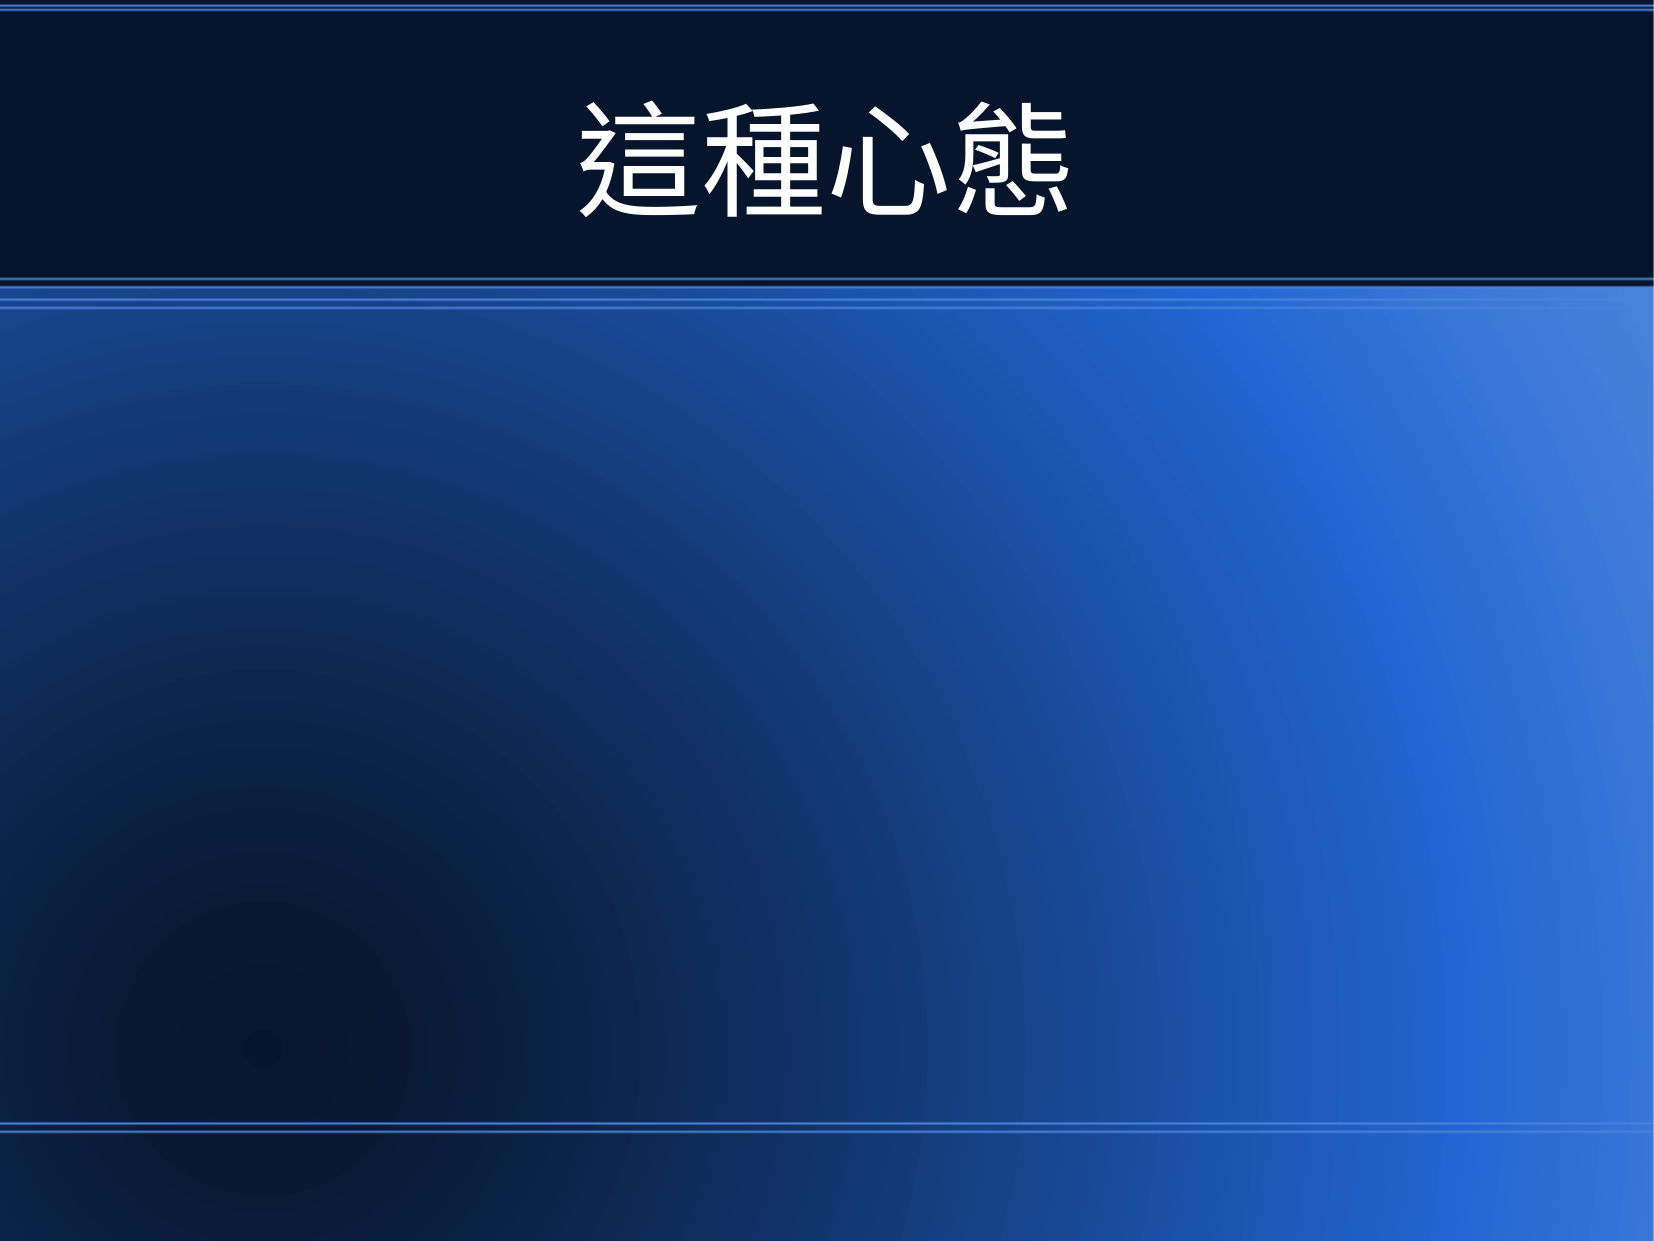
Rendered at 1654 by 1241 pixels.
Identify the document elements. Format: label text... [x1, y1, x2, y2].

title 這種心態 [82, 49, 1571, 257]
picture [0, 0, 1654, 1241]
